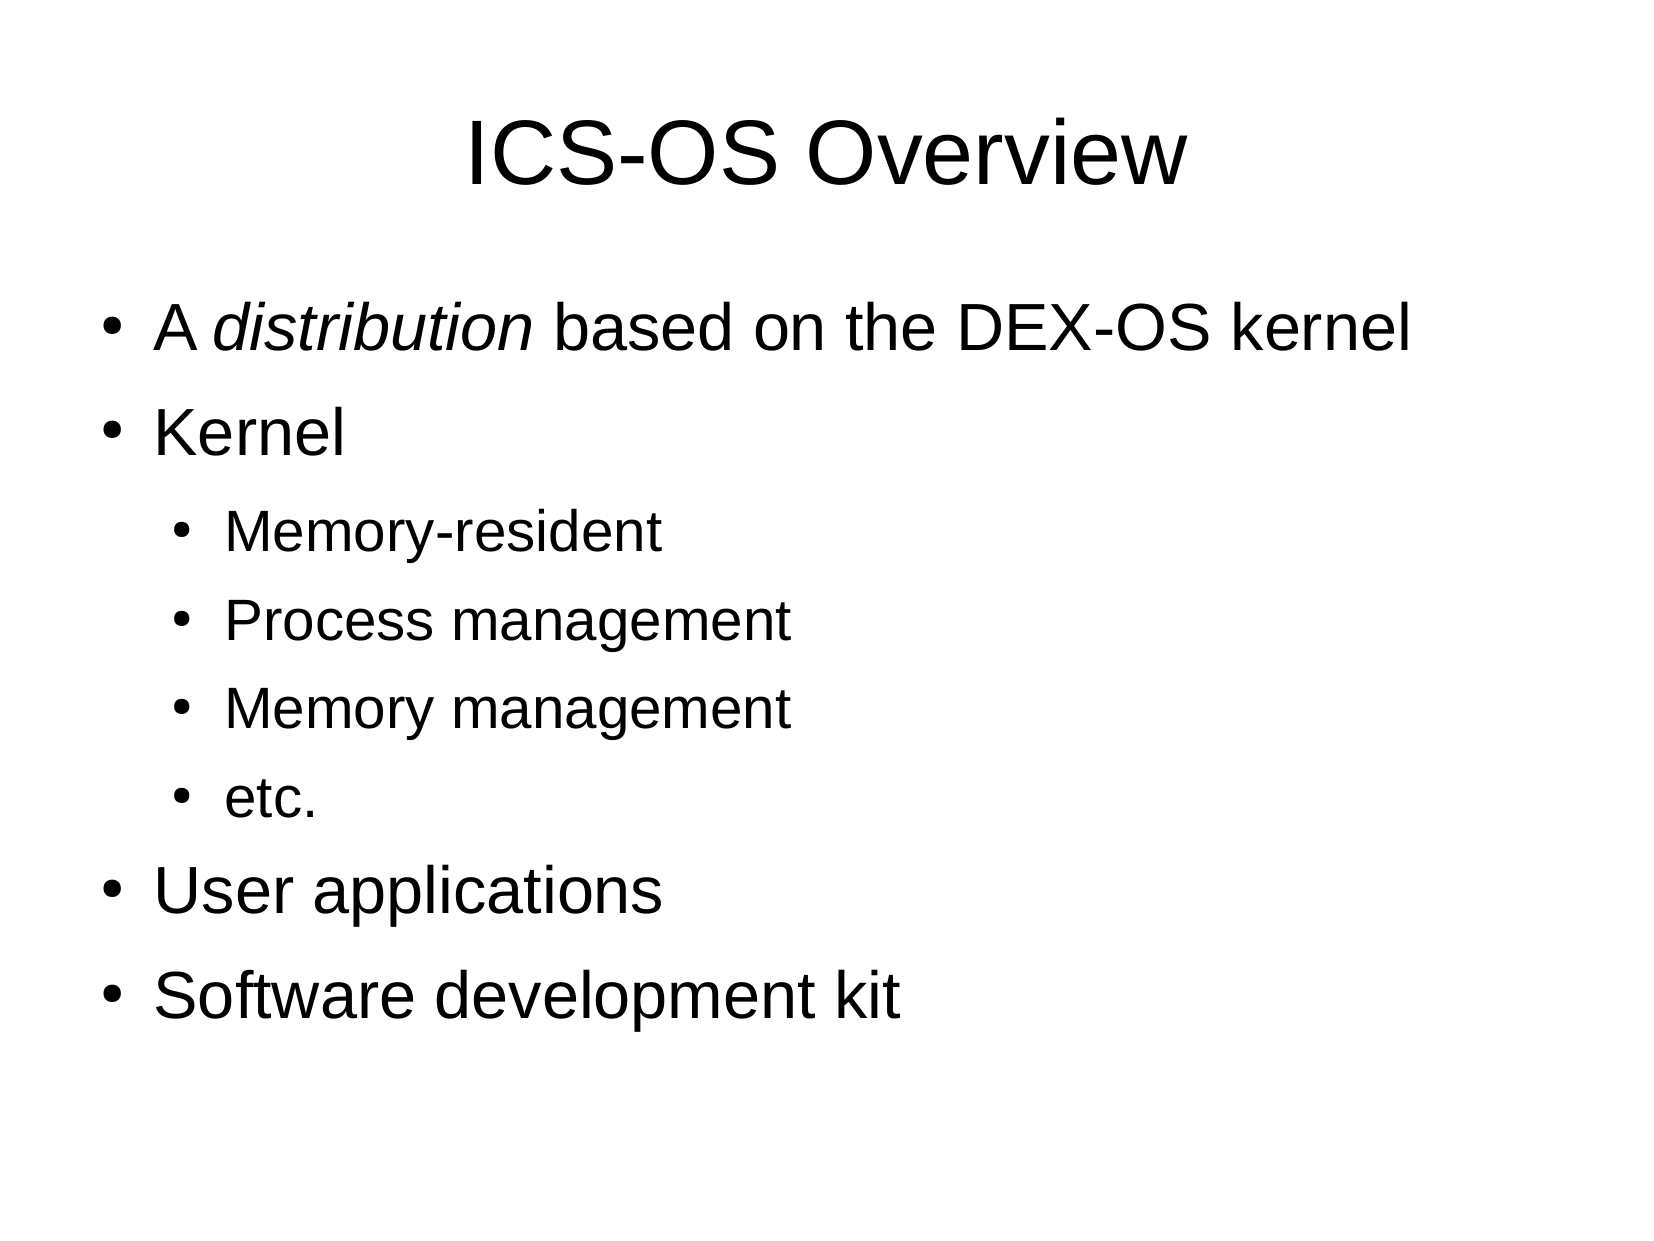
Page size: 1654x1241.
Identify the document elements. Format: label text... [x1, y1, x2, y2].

title ICS-OS Overview [82, 56, 1571, 250]
list A distribution based on the DEX-OS kernel Kernel Memory-resident Process management Memory management etc. User applications Software development kit [82, 290, 1571, 1109]
